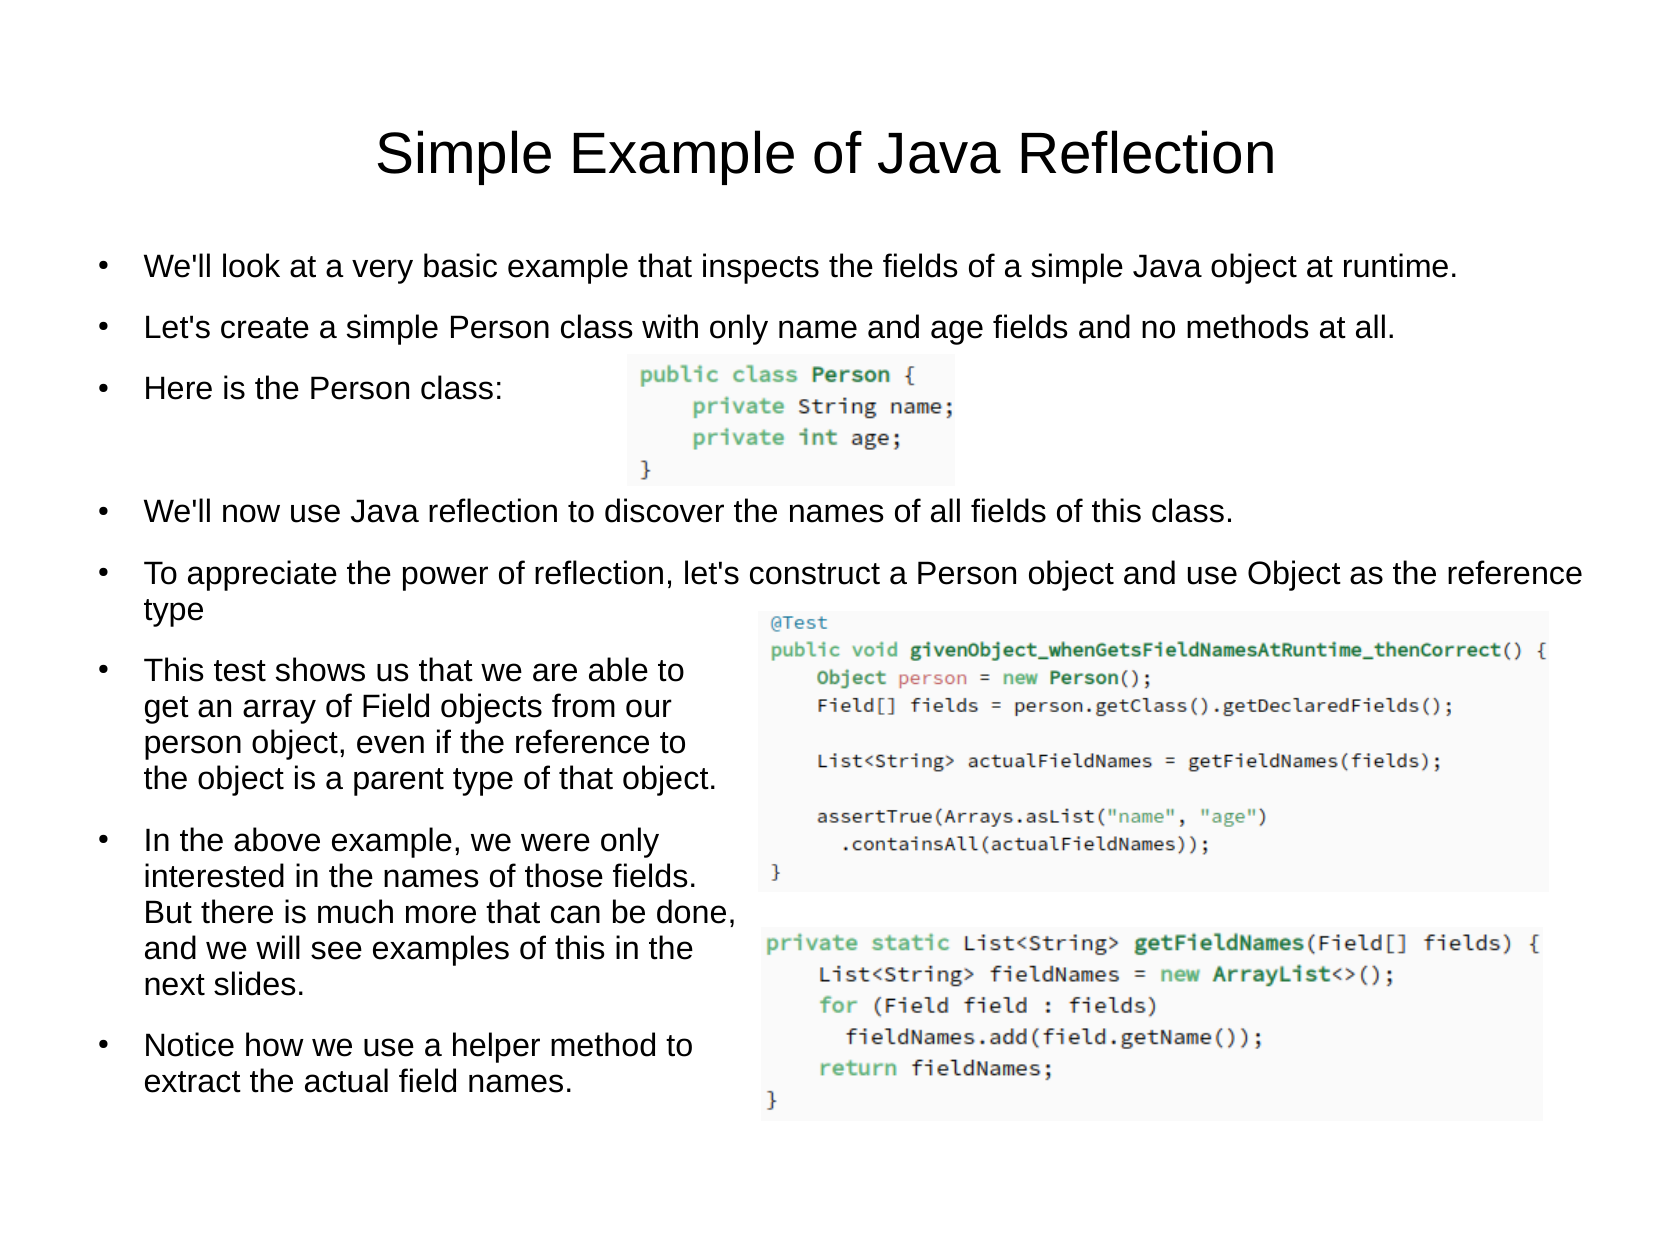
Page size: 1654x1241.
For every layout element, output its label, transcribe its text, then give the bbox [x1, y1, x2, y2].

list We'll look at a very basic example that inspects the fields of a simple Java object at runtime. Let's create a simple Person class with only name and age fields and no methods at all. Here is the Person class: We'll now use Java reflection to discover the names of all fields of this class. To appreciate the power of reflection, let's construct a Person object and use Object as the reference type This test shows us that we are able to get an array of Field objects from our person object, even if the reference to the object is a parent type of that object. In the above example, we were only interested in the names of those fields. But there is much more that can be done, and we will see examples of this in the next slides. Notice how we use a helper method to extract the actual field names. [82, 248, 1619, 1104]
picture [627, 354, 955, 486]
picture [758, 611, 1549, 892]
title Simple Example of Java Reflection [82, 49, 1571, 248]
picture [761, 927, 1543, 1121]
